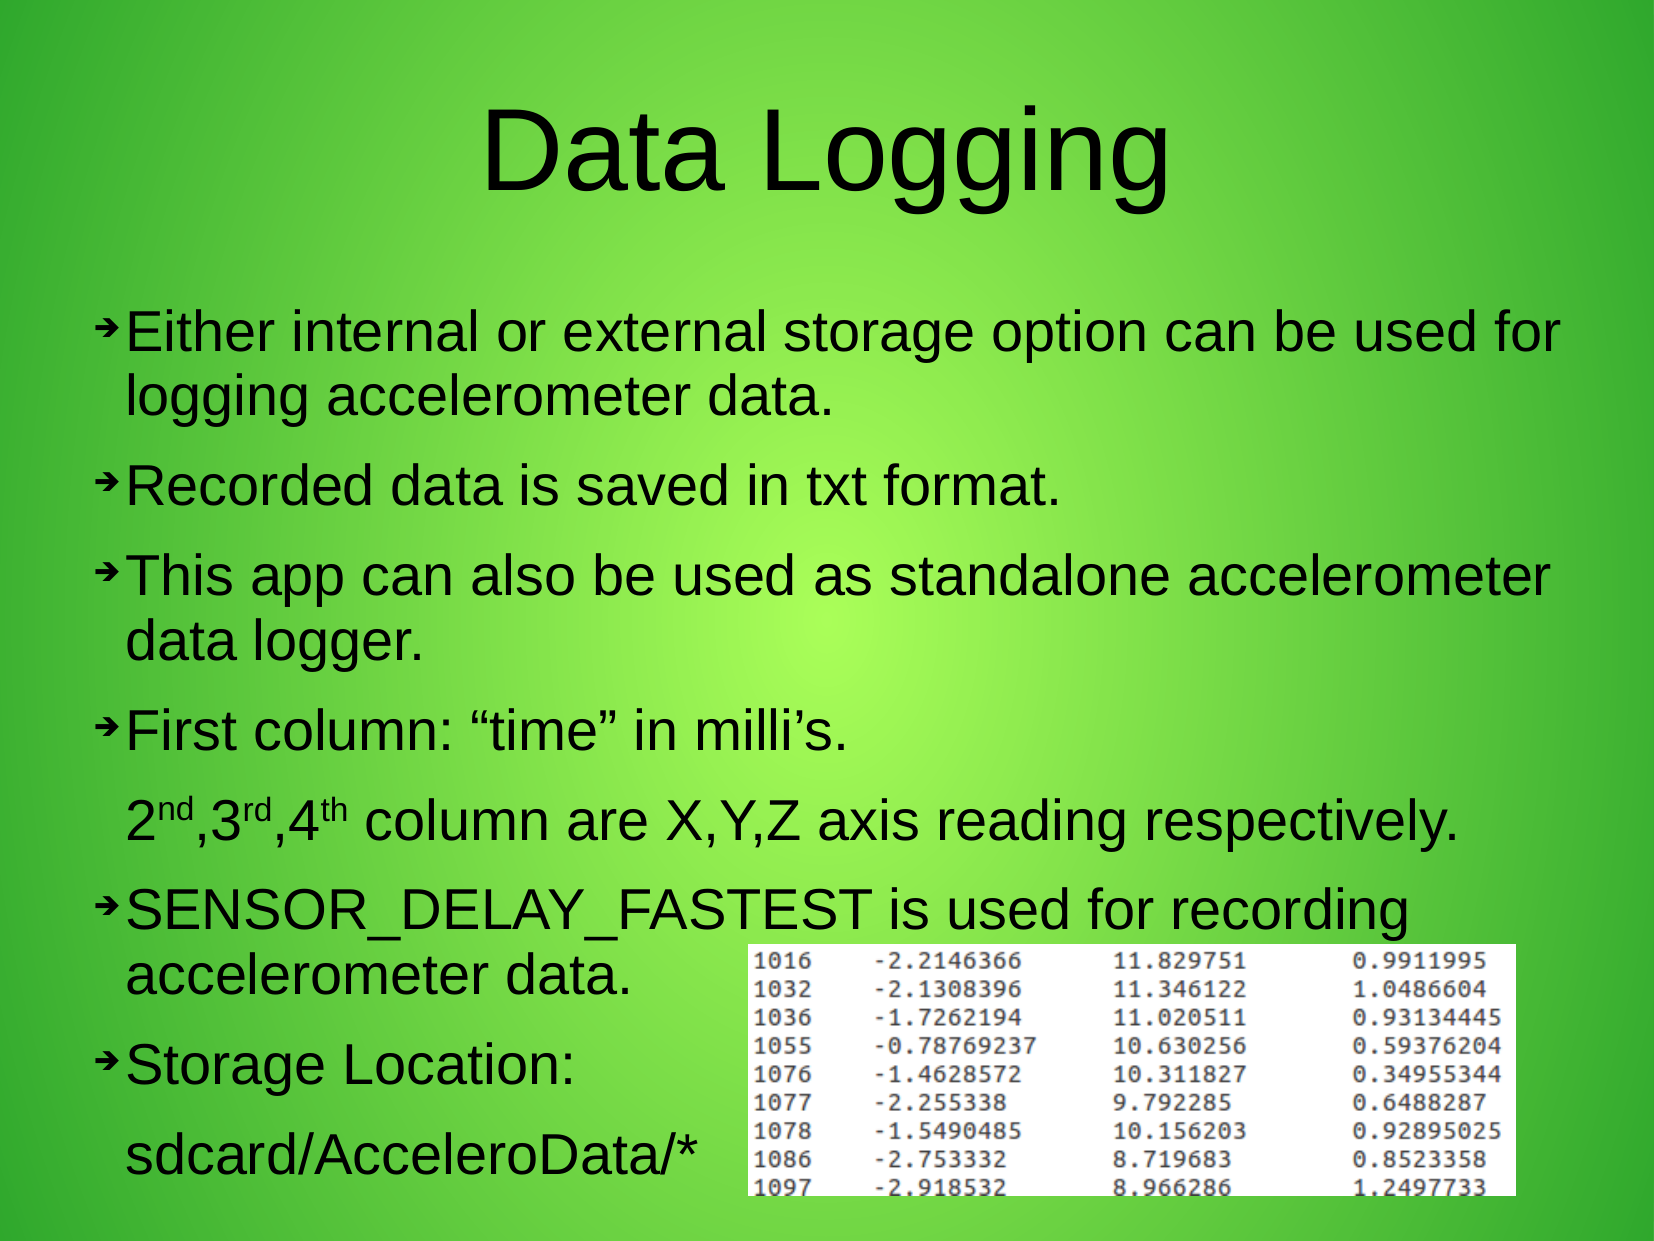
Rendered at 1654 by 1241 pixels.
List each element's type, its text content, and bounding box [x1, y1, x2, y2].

title Data Logging [82, 47, 1571, 252]
picture [748, 944, 1516, 1196]
list Either internal or external storage option can be used for logging accelerometer data. Recorded data is saved in txt format. This app can also be used as standalone accelerometer data logger. First column: “time” in milli’s. 2nd,3rd,4th column are X,Y,Z axis reading respectively. SENSOR_DELAY_FASTEST is used for recording accelerometer data. Storage Location: sdcard/AcceleroData/* [82, 299, 1571, 1196]
